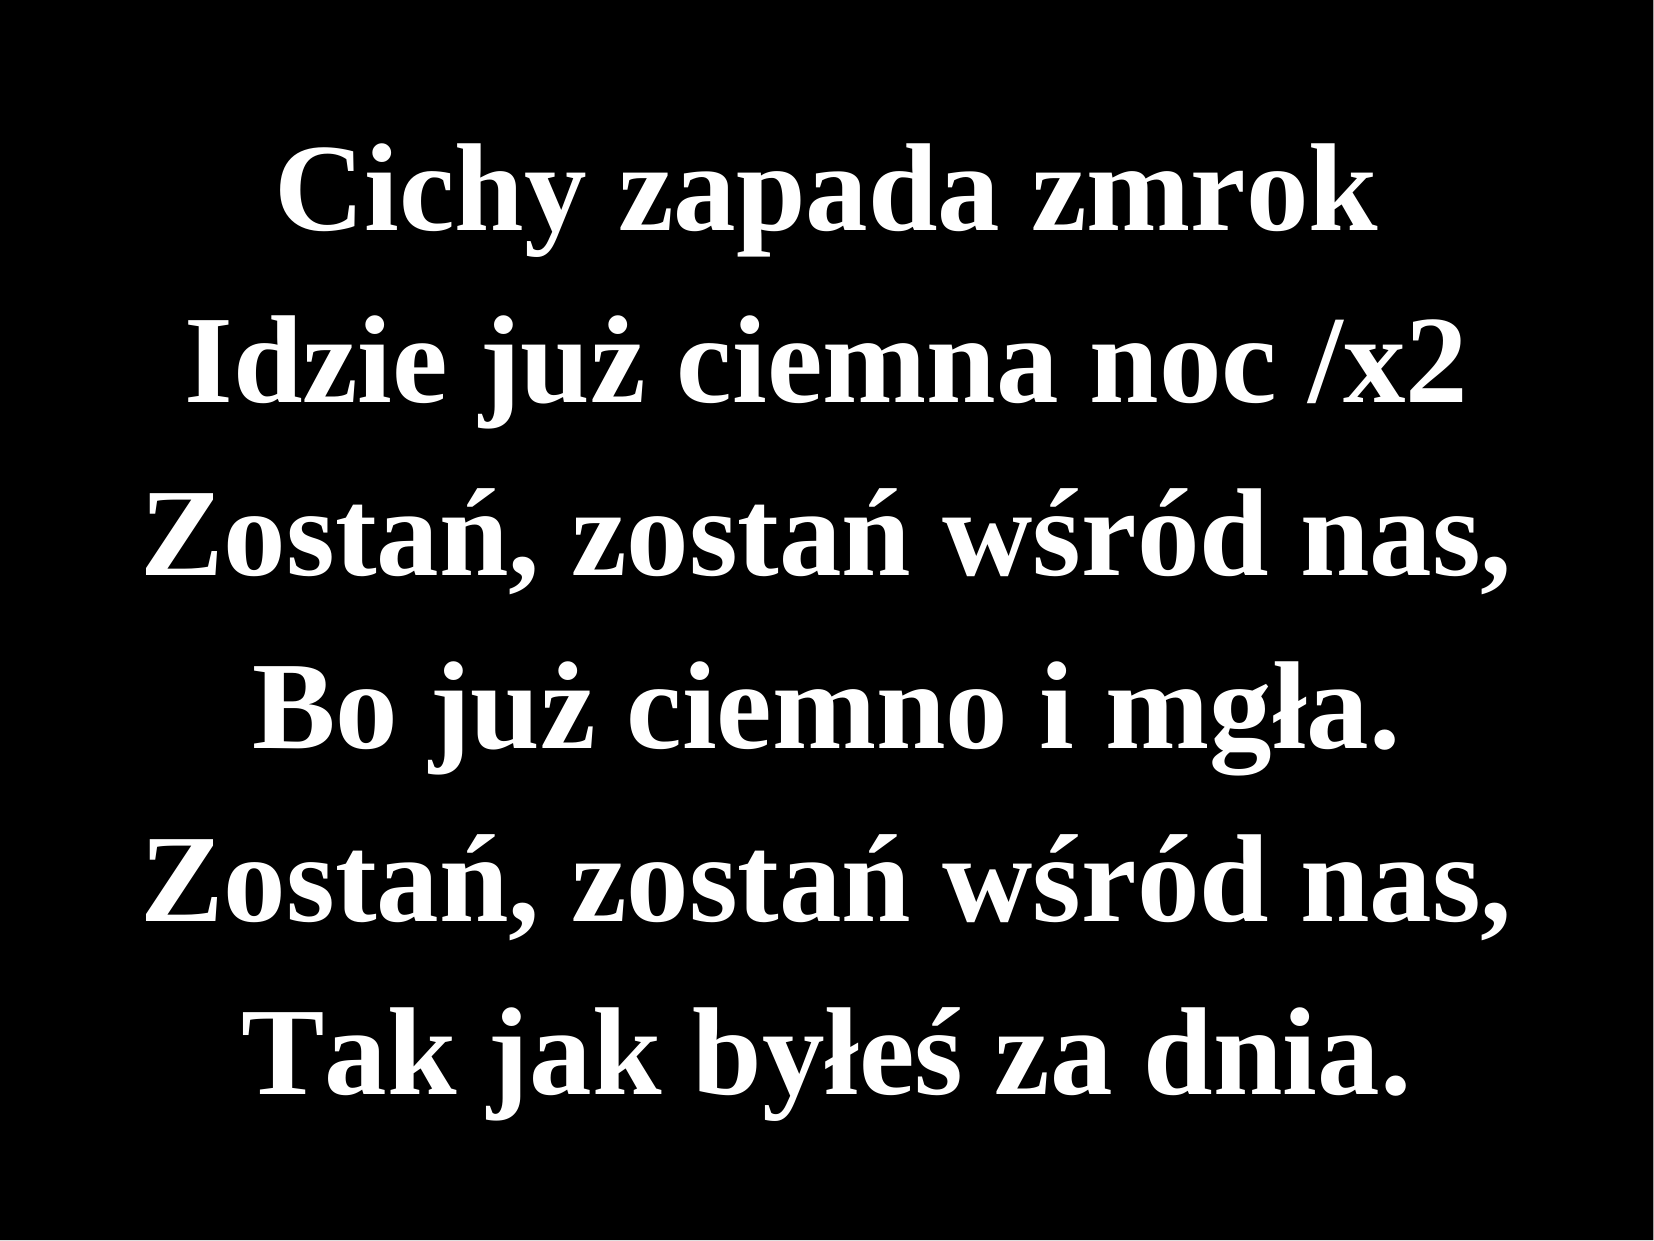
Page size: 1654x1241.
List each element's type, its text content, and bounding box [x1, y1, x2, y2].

title Cichy zapada zmrok ppp Idzie już ciemna noc /x2 ppp Zostań, zostań wśród nas, ppp Bo już ciemno i mgła. ppp Zostań, zostań wśród nas, ppp Tak jak byłeś za dnia. [0, 0, 1654, 1241]
